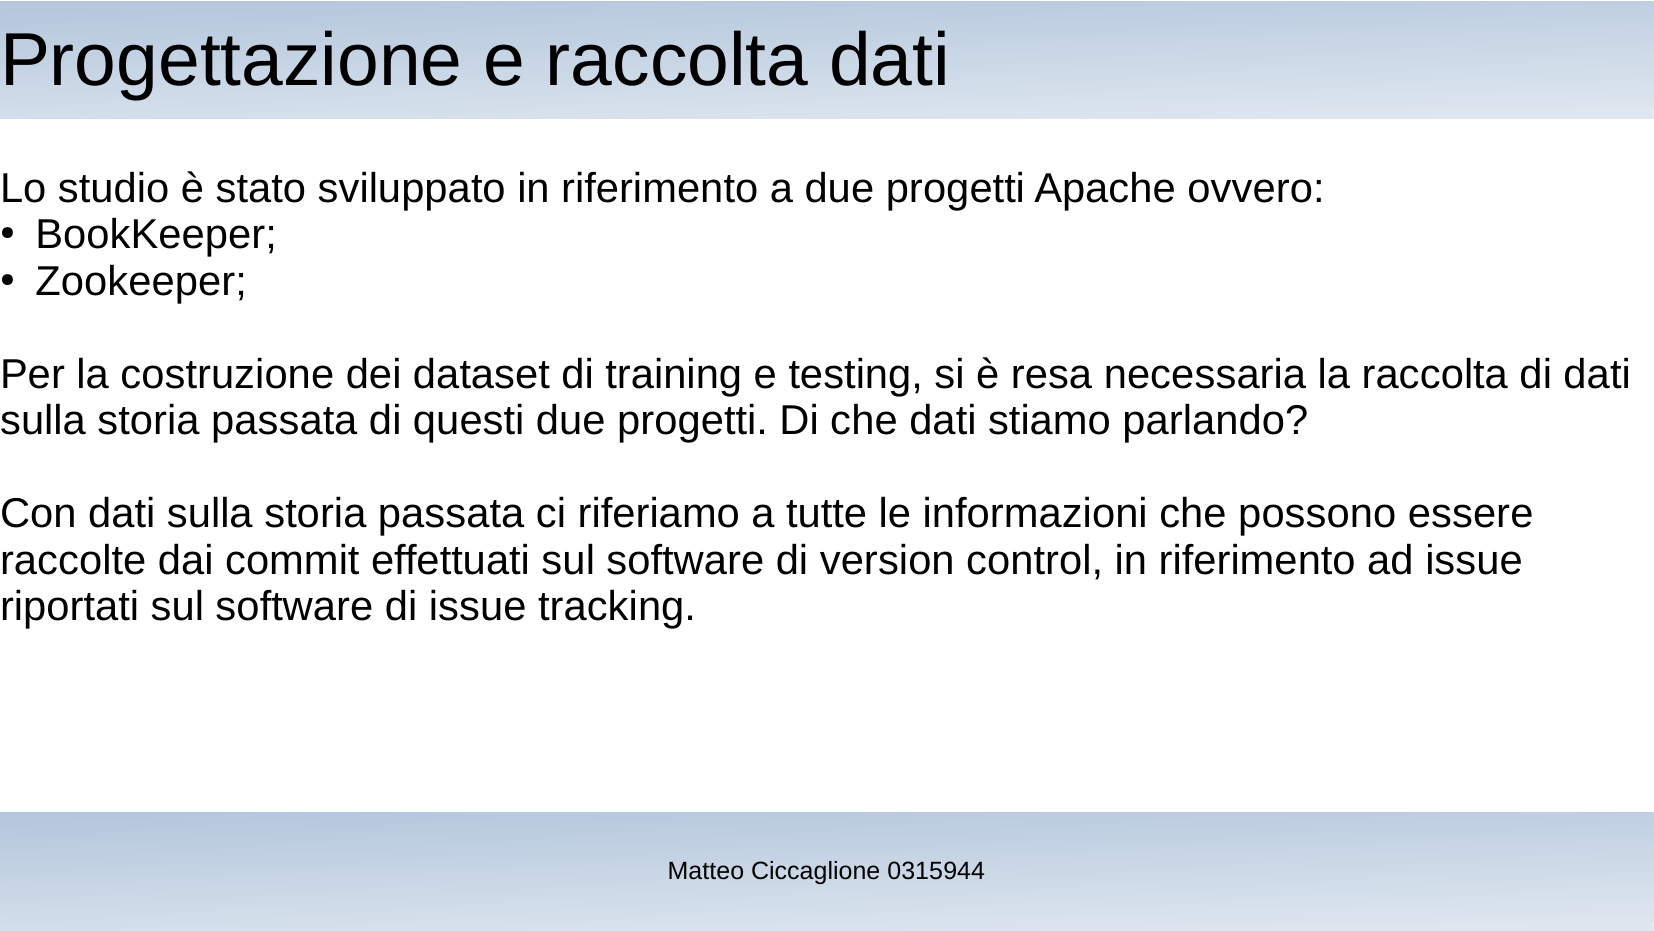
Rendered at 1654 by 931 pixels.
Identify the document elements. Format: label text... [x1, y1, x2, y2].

subtitle Lo studio è stato sviluppato in riferimento a due progetti Apache ovvero: BookKeeper; Zookeeper; Per la costruzione dei dataset di training e testing, si è resa necessaria la raccolta di dati sulla storia passata di questi due progetti. Di che dati stiamo parlando? Con dati sulla storia passata ci riferiamo a tutte le informazioni che possono essere raccolte dai commit effettuati sul software di version control, in riferimento ad issue riportati sul software di issue tracking. [0, 119, 1654, 812]
title Matteo Ciccaglione 0315944 [0, 812, 1654, 931]
title Progettazione e raccolta dati [0, 1, 1654, 119]
